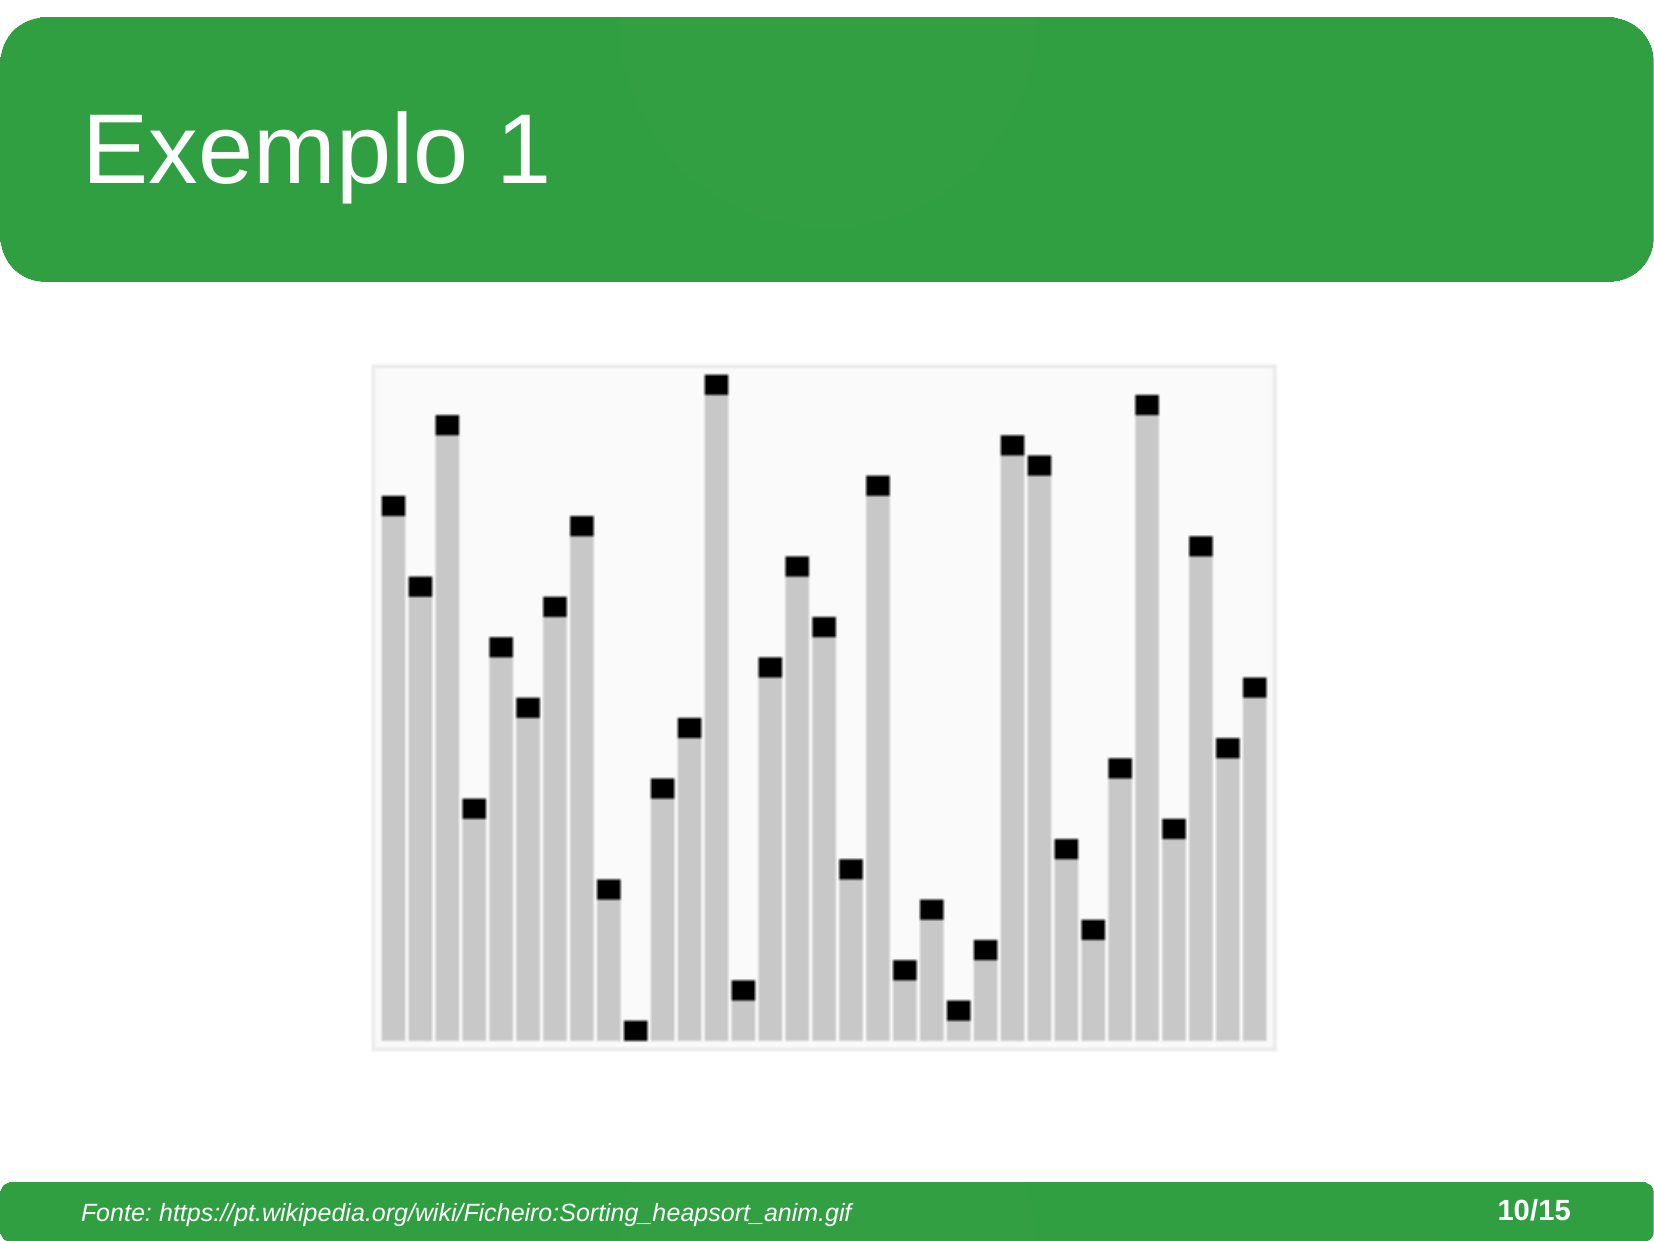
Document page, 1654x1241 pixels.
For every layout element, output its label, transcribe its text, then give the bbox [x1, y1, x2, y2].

text_box Fonte: https://pt.wikipedia.org/wiki/Ficheiro:Sorting_heapsort_anim.gif [66, 1184, 1132, 1241]
picture [356, 349, 1298, 1069]
title Exemplo 1 [82, 47, 1571, 252]
